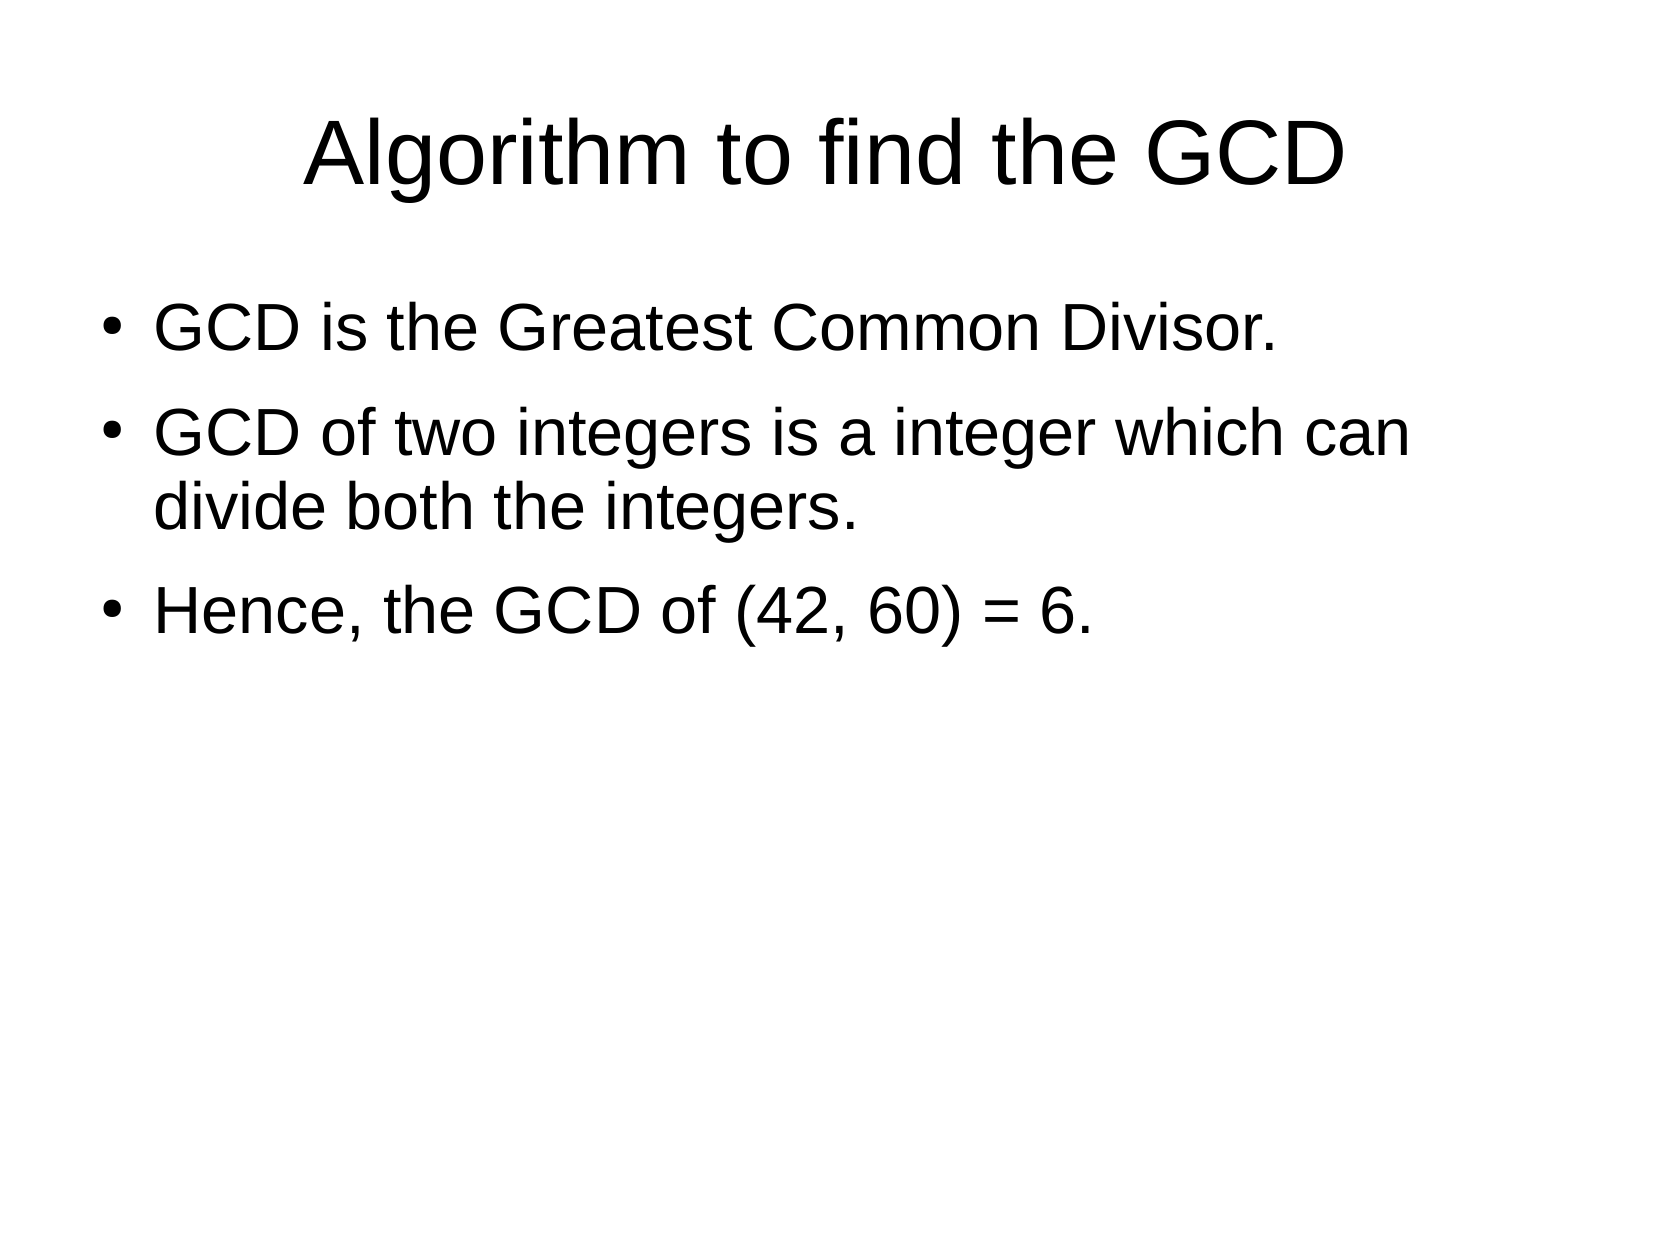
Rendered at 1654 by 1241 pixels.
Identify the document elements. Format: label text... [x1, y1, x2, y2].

list GCD is the Greatest Common Divisor. GCD of two integers is a integer which can divide both the integers. Hence, the GCD of (42, 60) = 6. [82, 290, 1571, 1109]
title Algorithm to find the GCD [82, 49, 1571, 257]
